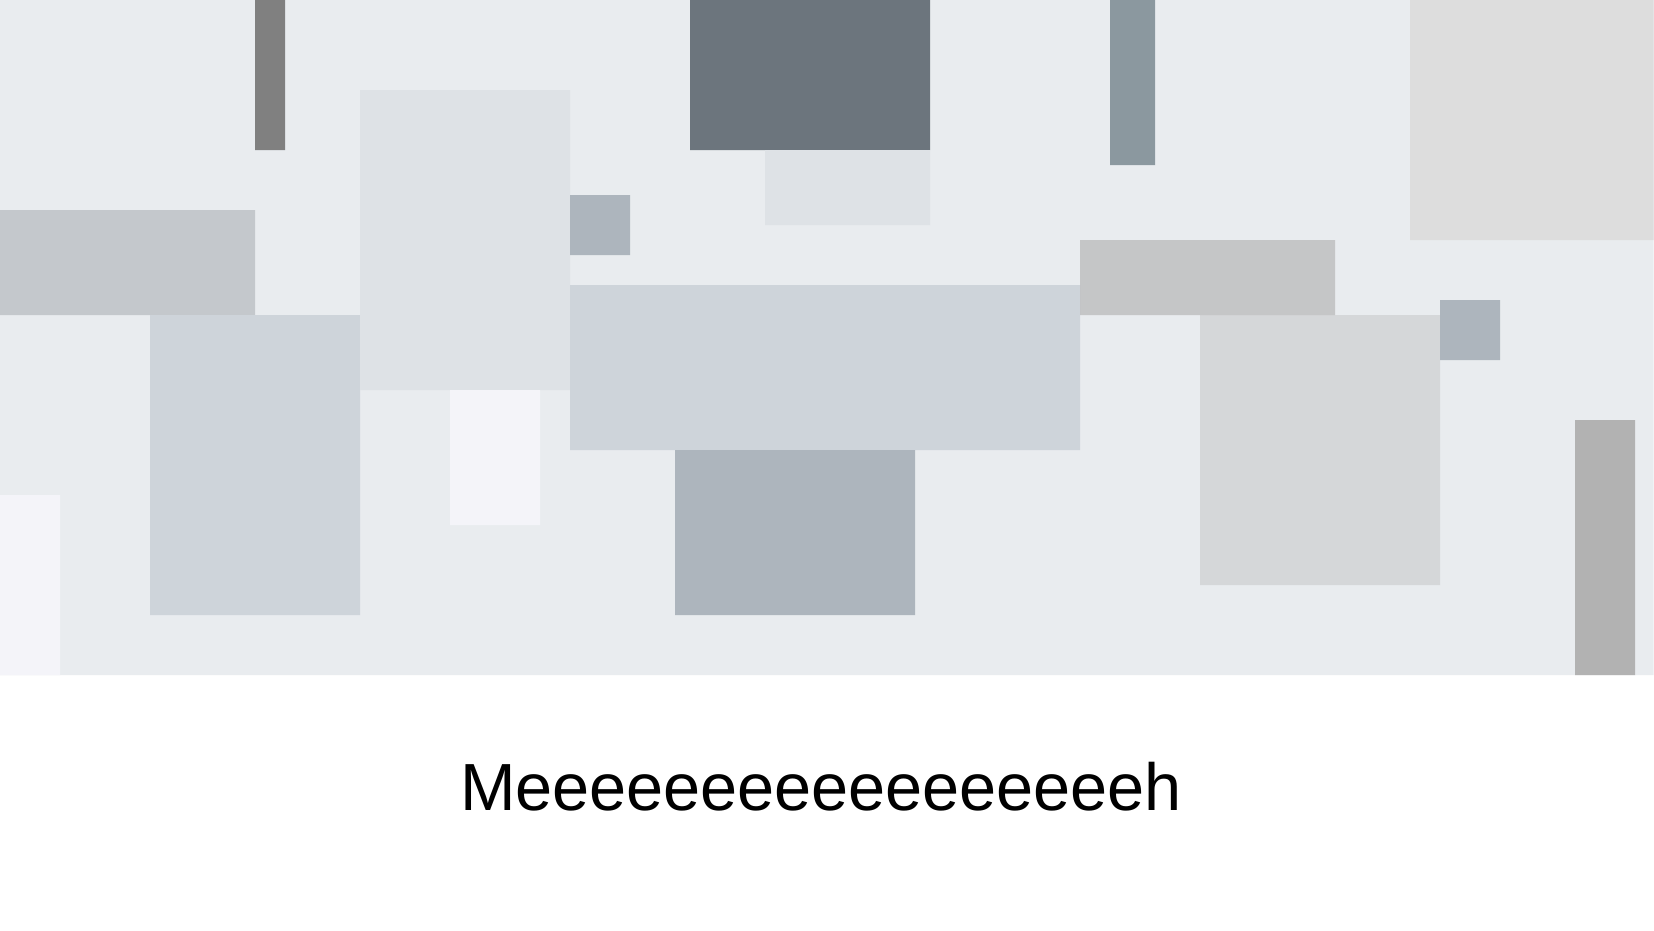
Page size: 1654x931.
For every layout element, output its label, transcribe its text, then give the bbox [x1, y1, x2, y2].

subtitle Meeeeeeeeeeeeeeeeeh [76, 712, 1565, 863]
